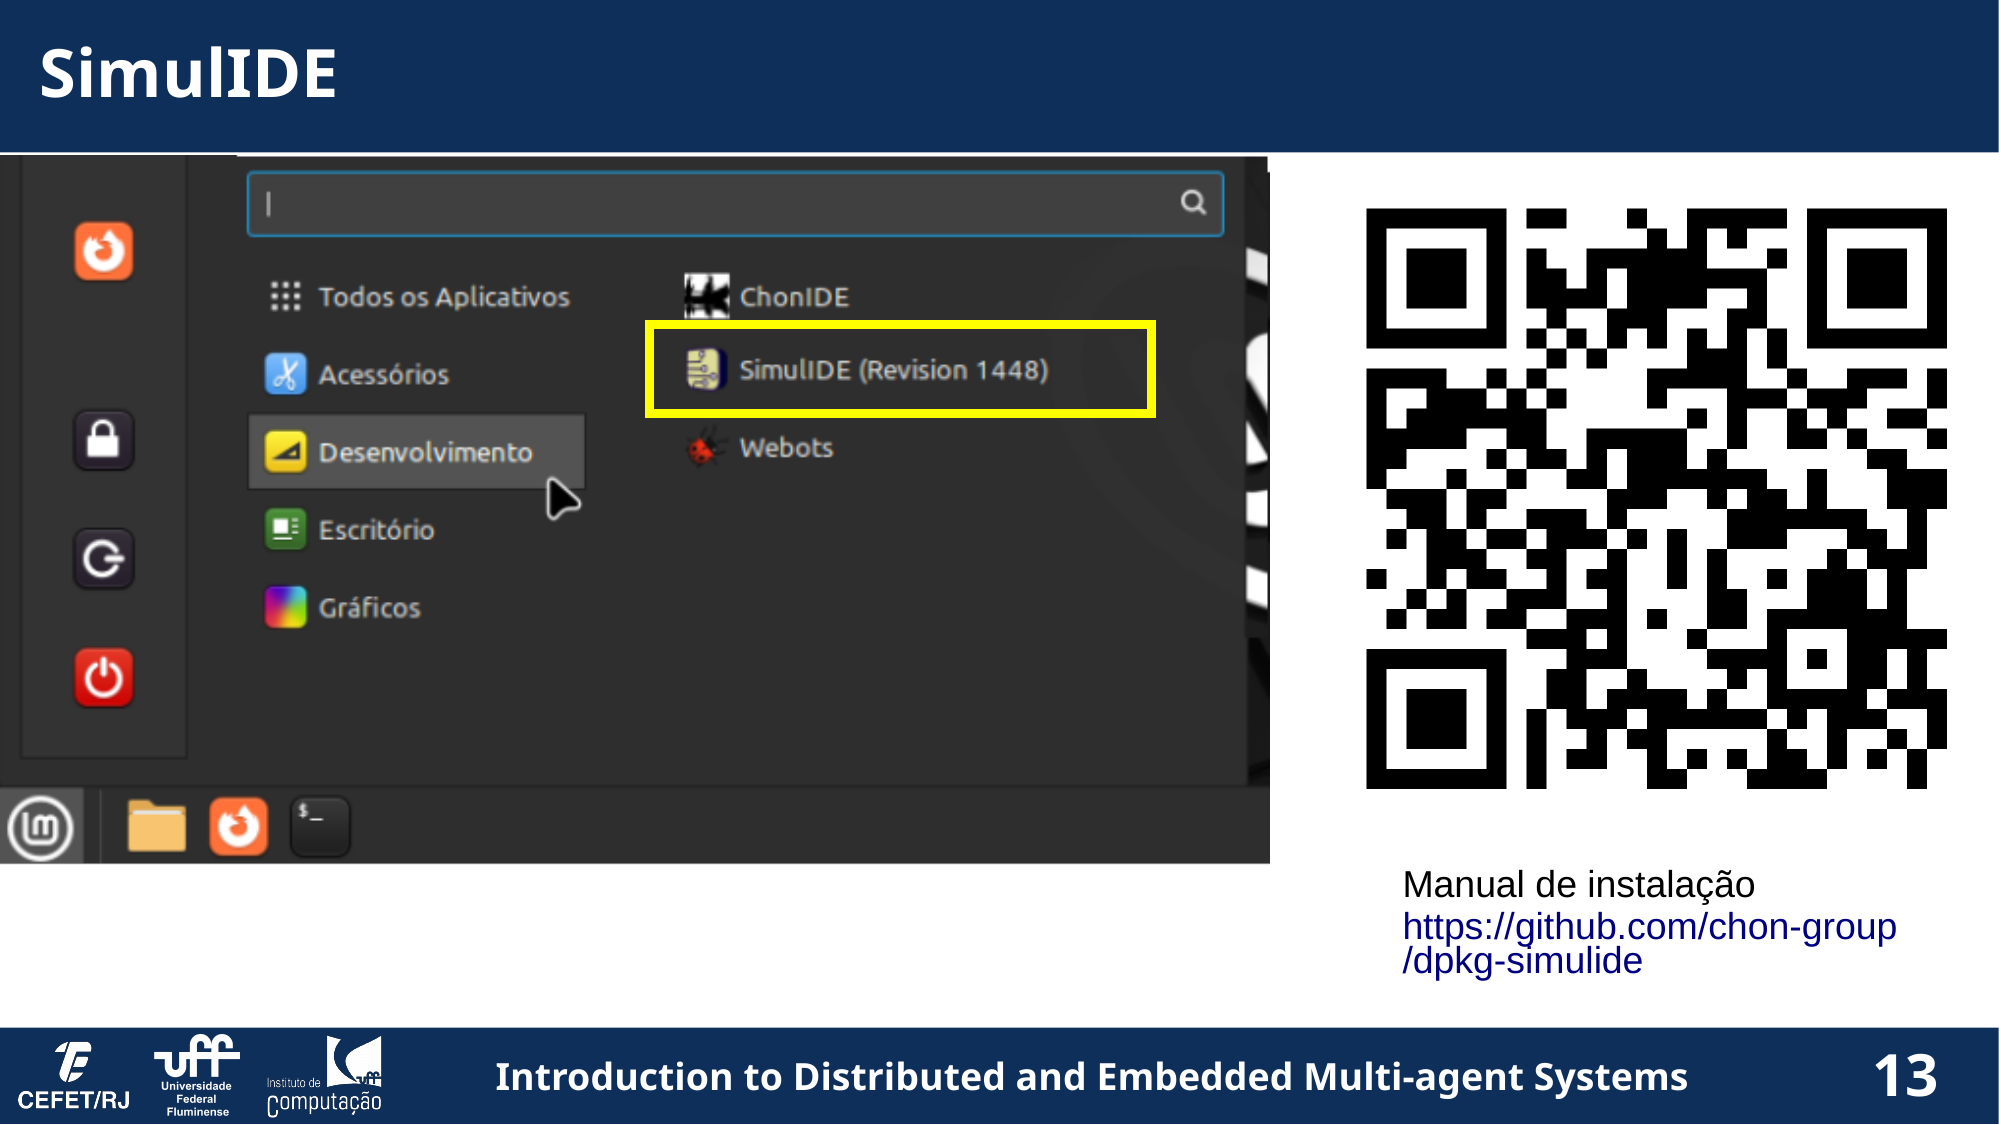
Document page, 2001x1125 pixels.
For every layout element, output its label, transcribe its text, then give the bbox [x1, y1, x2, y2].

picture [0, 155, 1270, 872]
picture [153, 1033, 241, 1121]
text_box Manual de instalaçãohttps://github.com/chon-group/dpkg-simulide [1387, 856, 1918, 998]
text_box SimulIDE [25, 23, 1998, 116]
picture [265, 1033, 383, 1118]
picture [18, 1021, 129, 1125]
picture [1346, 188, 1967, 810]
